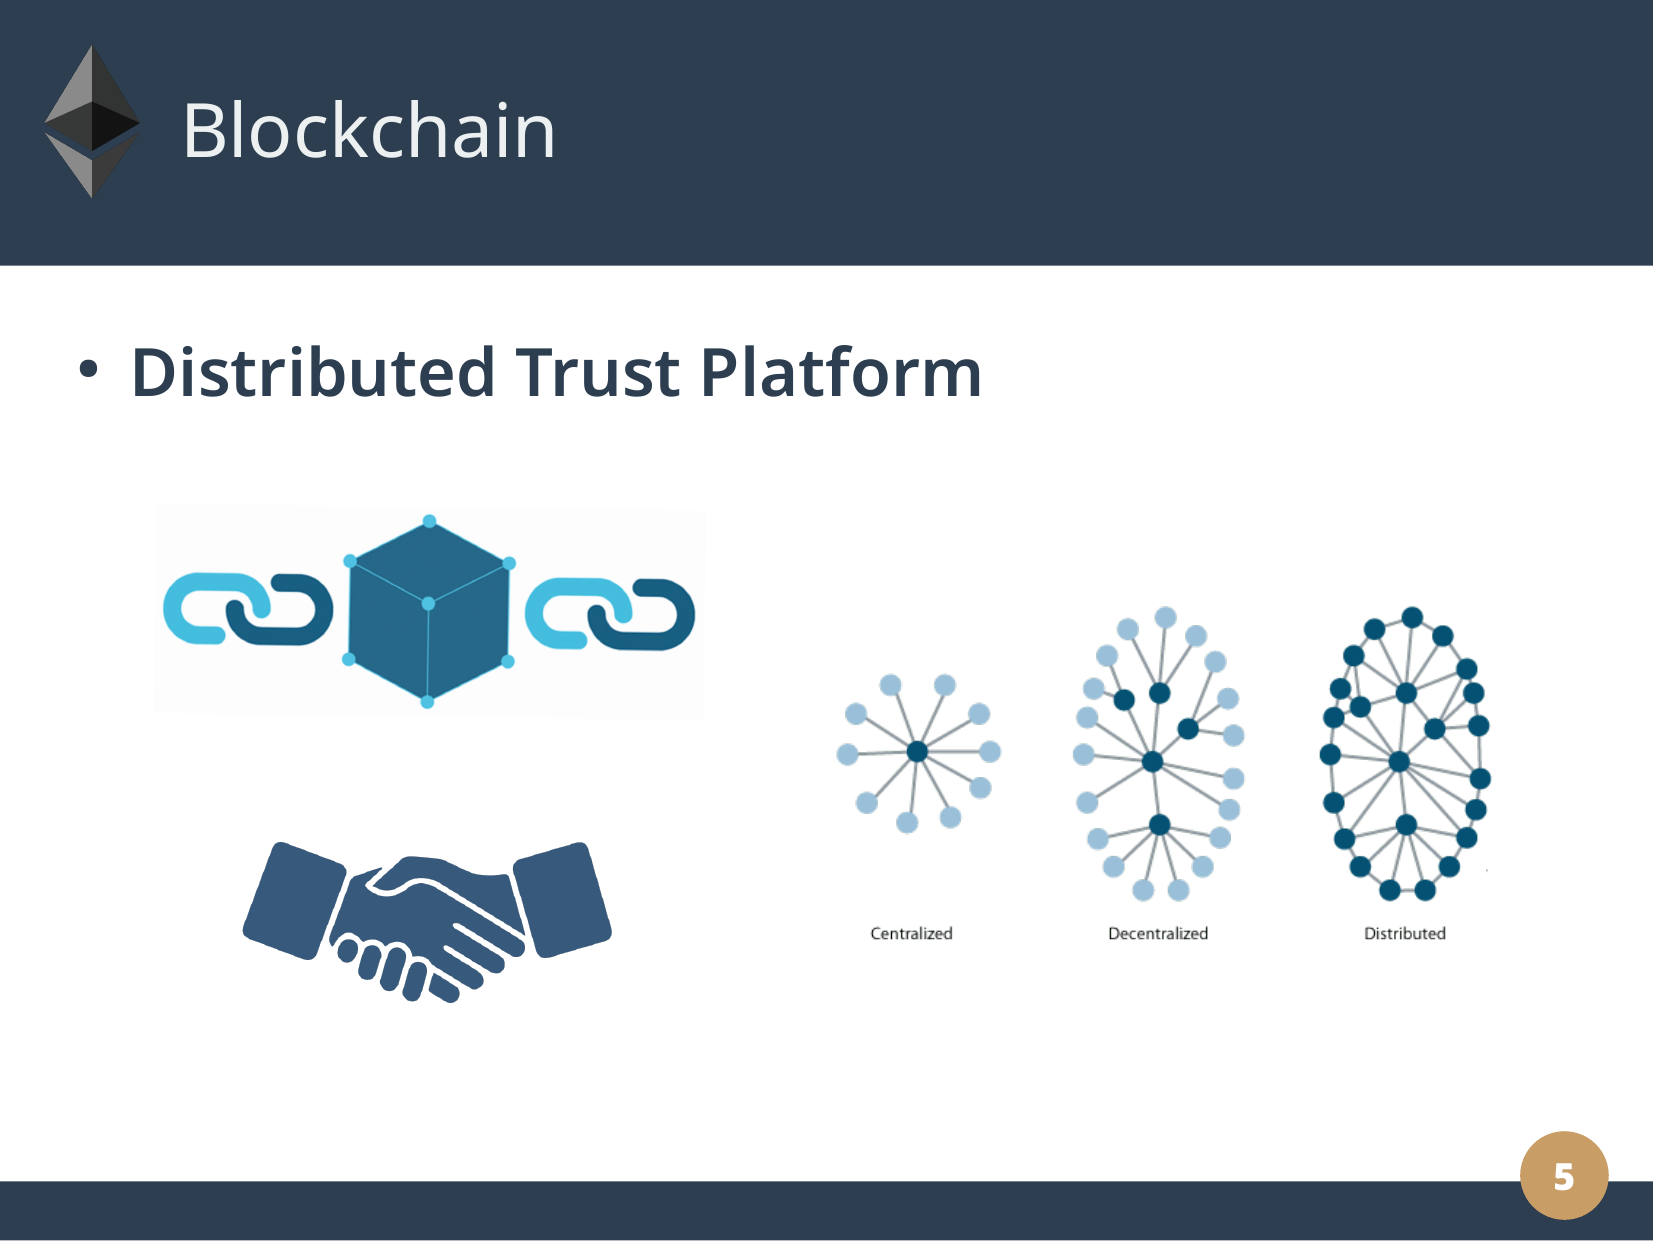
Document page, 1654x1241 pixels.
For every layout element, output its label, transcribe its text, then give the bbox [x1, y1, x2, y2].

picture [153, 503, 706, 721]
list Distributed Trust Platform [58, 324, 1594, 1152]
title Blockchain [179, 49, 1594, 207]
picture [44, 44, 140, 199]
picture [818, 595, 1501, 961]
picture [240, 839, 614, 1006]
